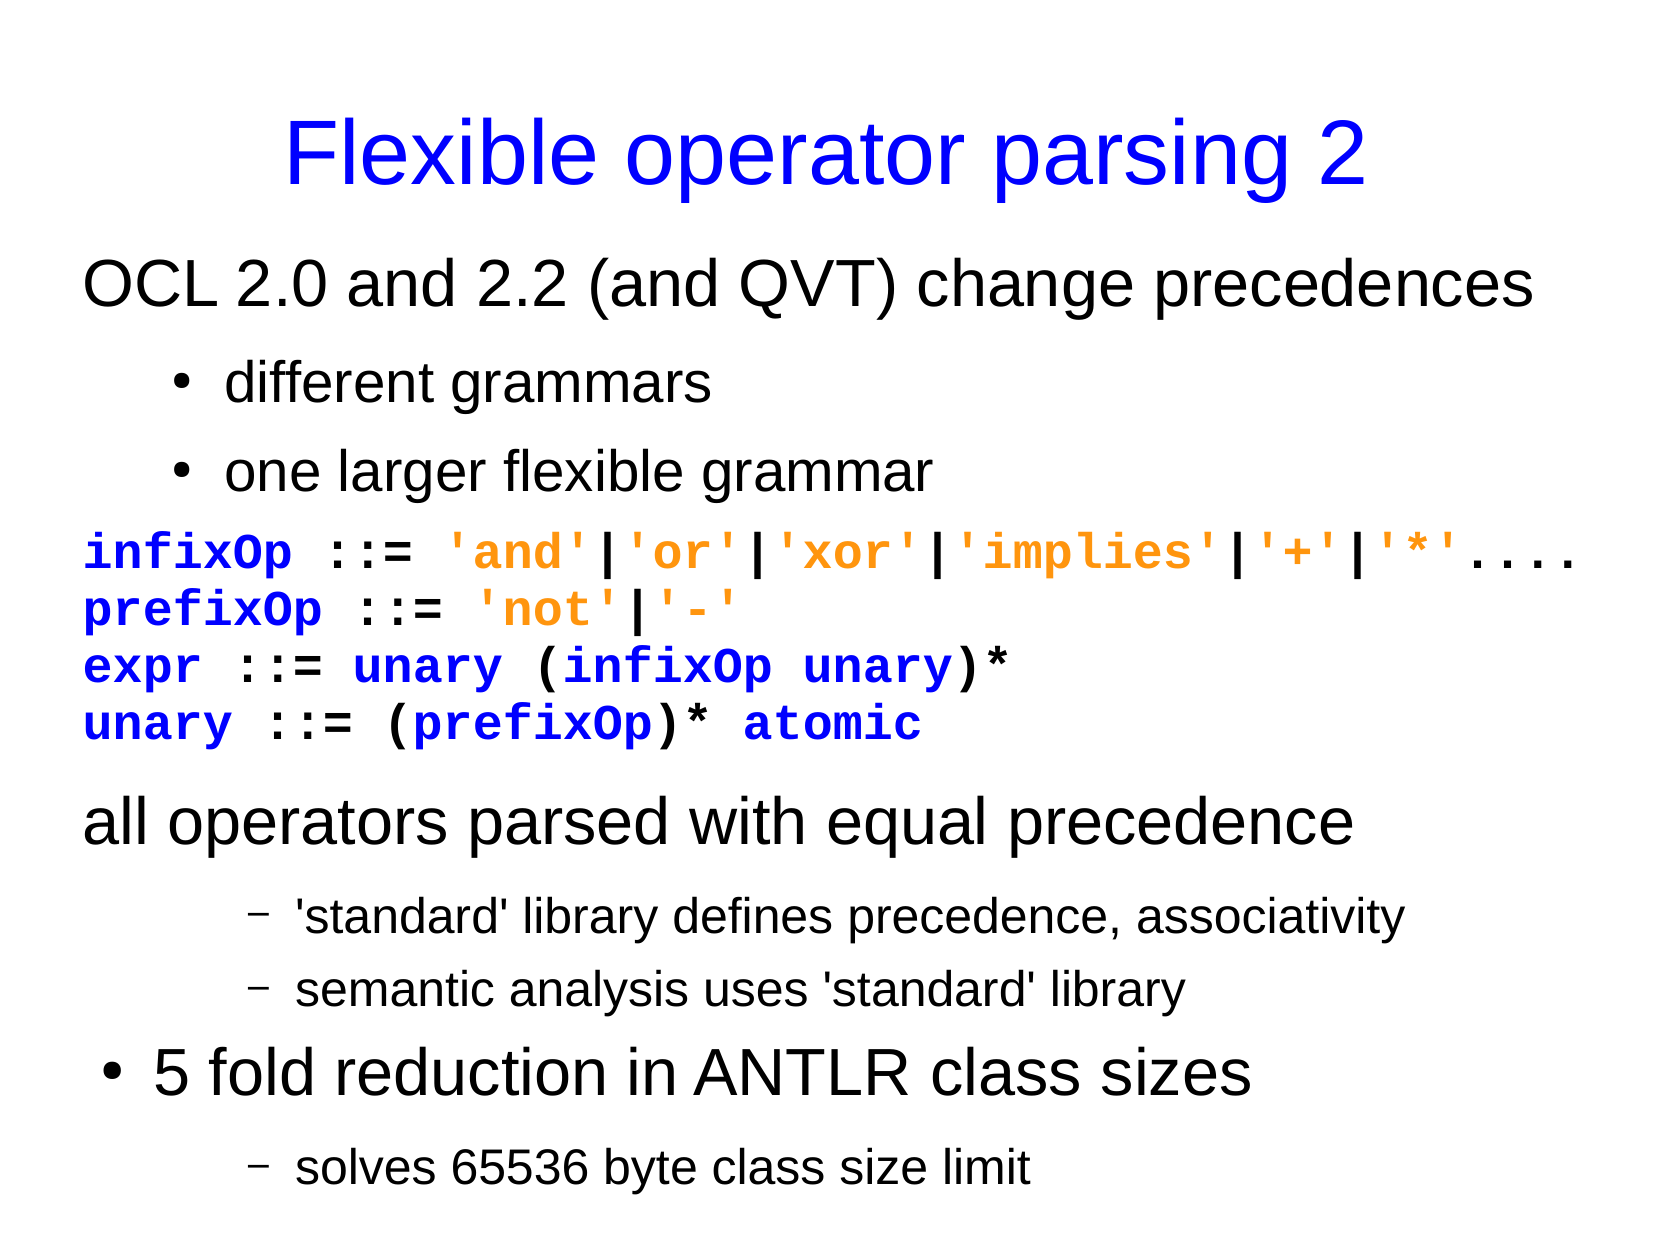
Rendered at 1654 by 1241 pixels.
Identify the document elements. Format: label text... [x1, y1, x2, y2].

list OCL 2.0 and 2.2 (and QVT) change precedences different grammars one larger flexible grammar infixOp ::= 'and'|'or'|'xor'|'implies'|'+'|'*'.... prefixOp ::= 'not'|'-' expr ::= unary (infixOp unary)* unary ::= (prefixOp)* atomic all operators parsed with equal precedence 'standard' library defines precedence, associativity semantic analysis uses 'standard' library 5 fold reduction in ANTLR class sizes solves 65536 byte class size limit [82, 245, 1605, 1195]
title Flexible operator parsing 2 [82, 56, 1571, 245]
